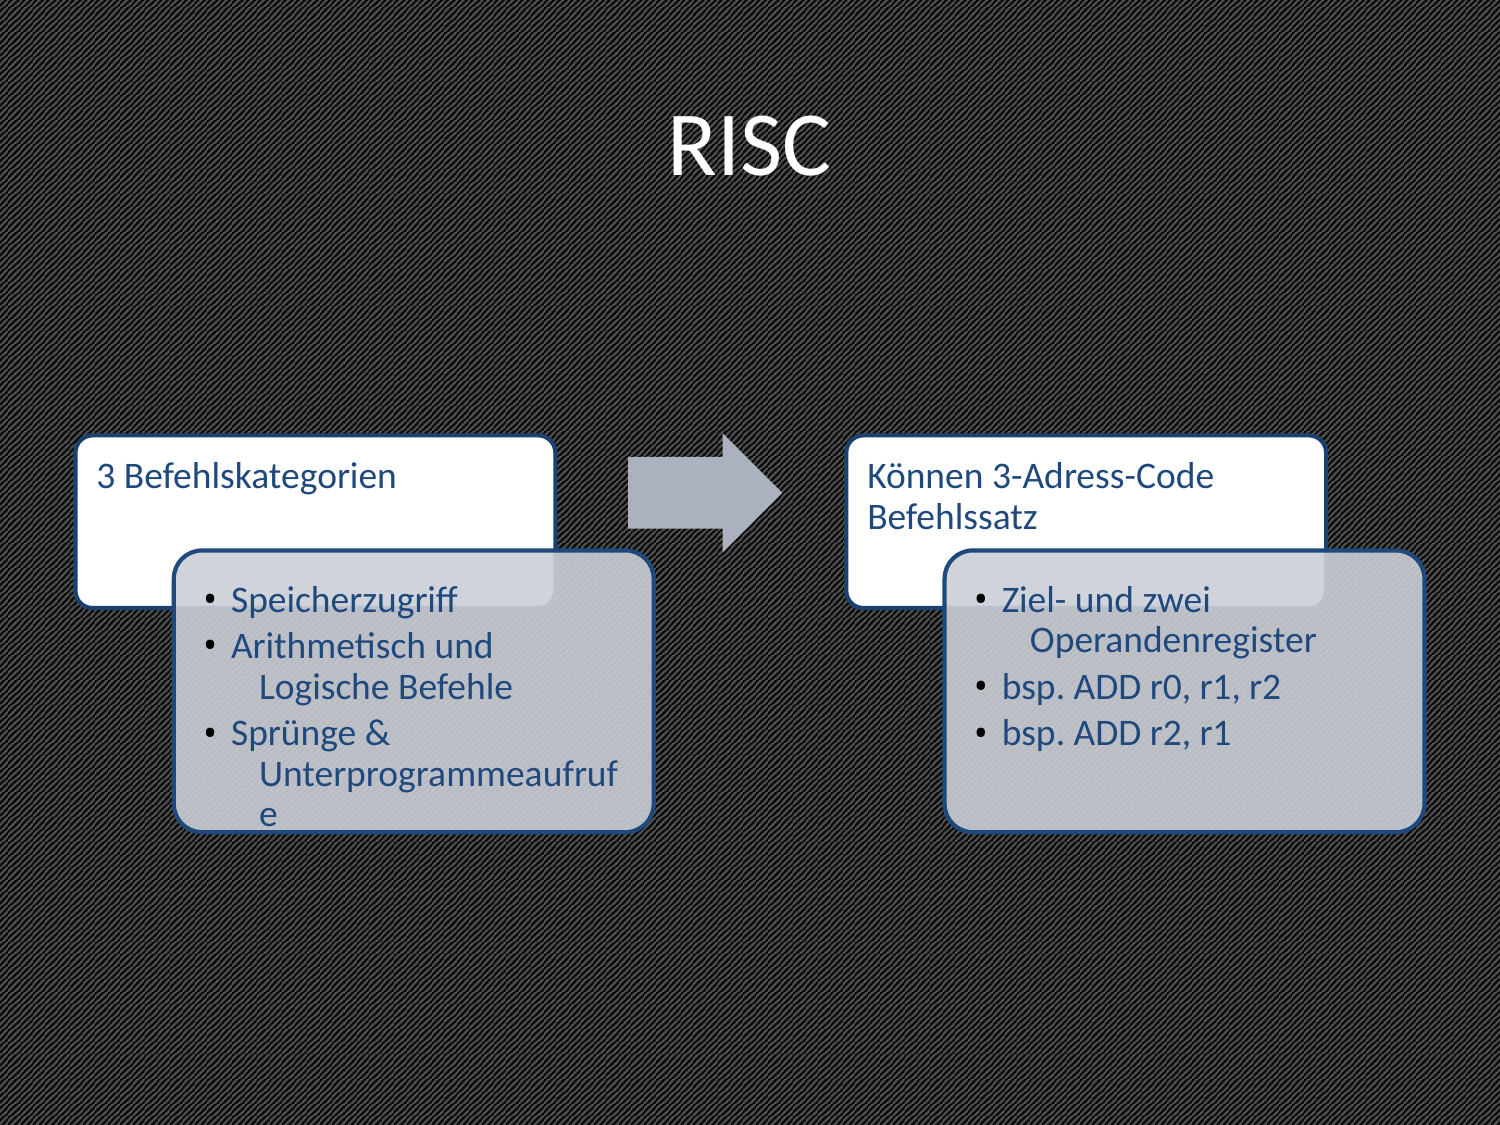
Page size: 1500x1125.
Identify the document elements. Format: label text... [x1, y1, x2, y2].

text_box Können 3-Adress-Code Befehlssatz [846, 435, 1327, 609]
text_box [628, 433, 783, 553]
text_box Ziel- und zwei Operandenregister bsp. ADD r0, r1, r2 bsp. ADD r2, r1 [944, 550, 1425, 833]
title RISC [75, 45, 1426, 233]
text_box Speicherzugriff Arithmetisch und Logische Befehle Sprünge & Unterprogrammeaufrufe [173, 550, 654, 833]
text_box 3 Befehlskategorien [75, 435, 556, 609]
